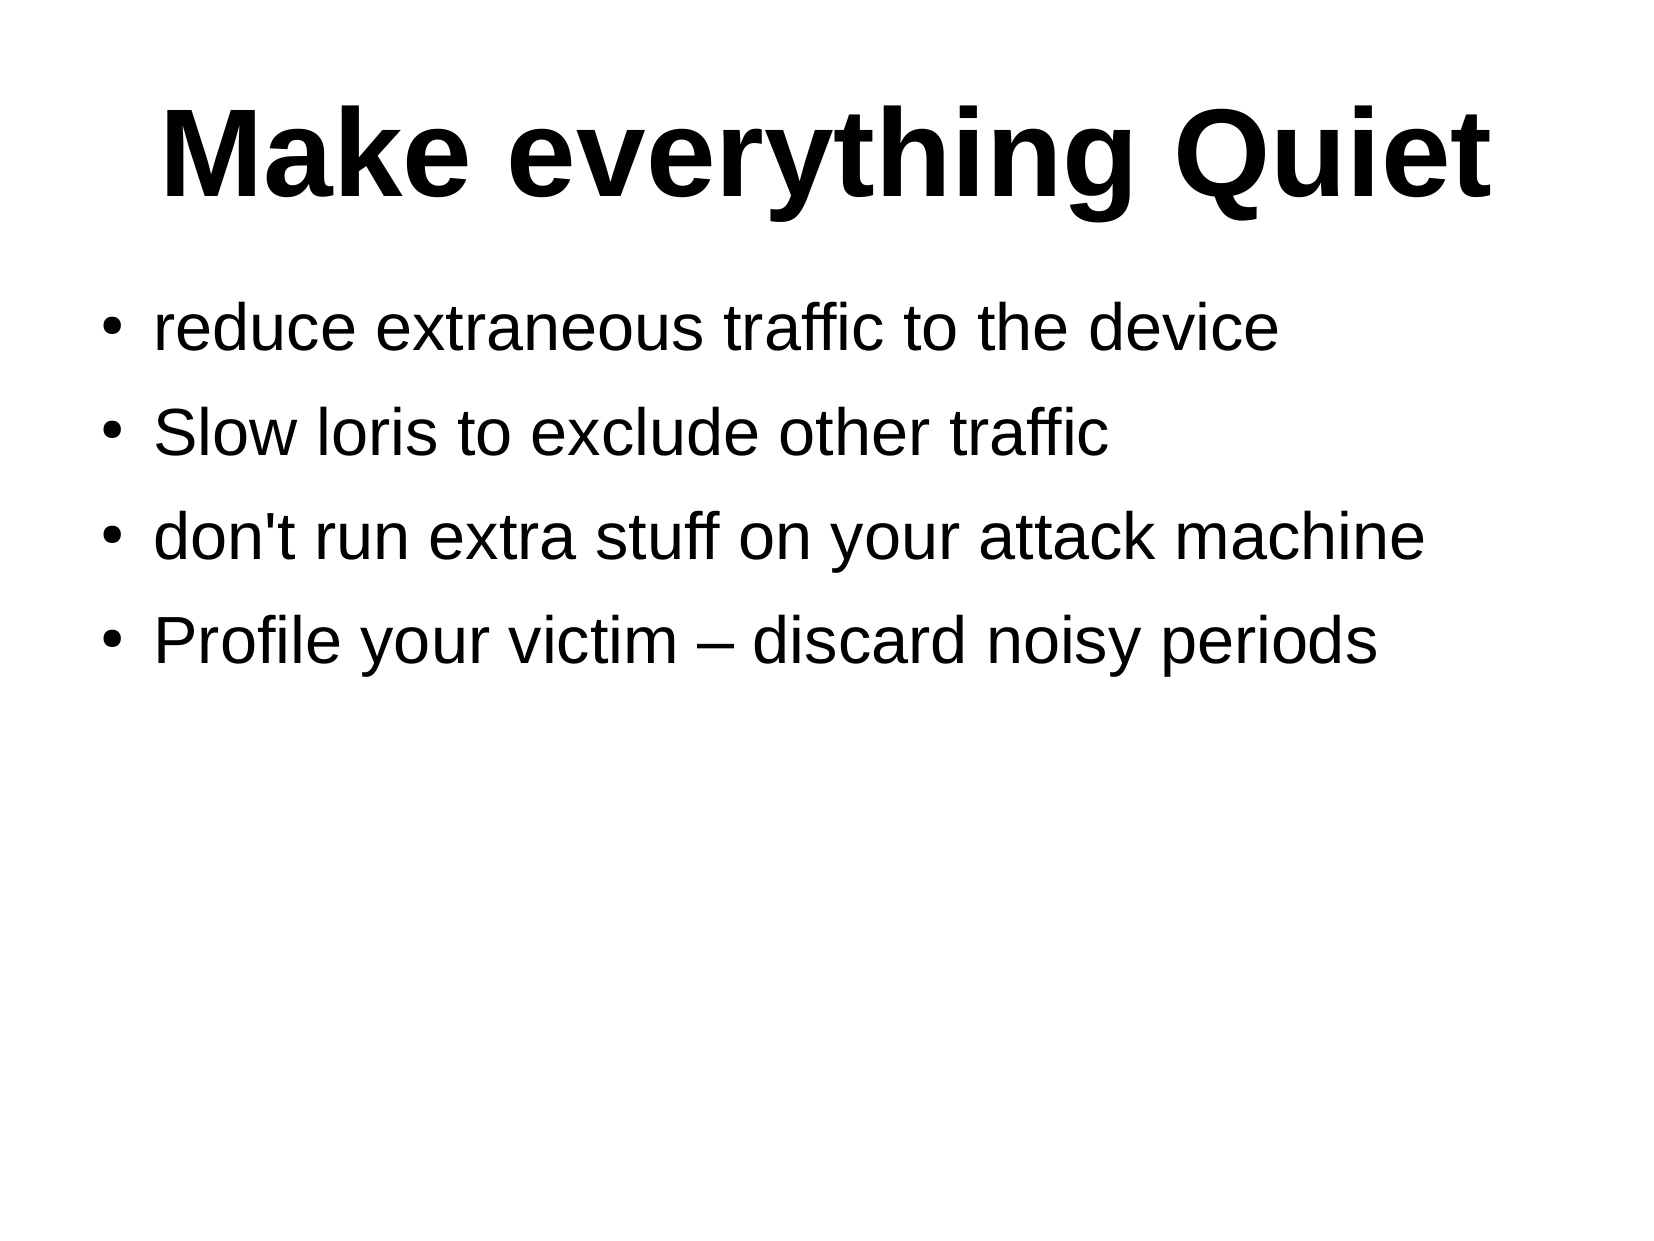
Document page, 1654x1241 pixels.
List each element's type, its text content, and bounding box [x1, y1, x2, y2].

title Make everything Quiet [82, 49, 1571, 257]
list reduce extraneous traffic to the device Slow loris to exclude other traffic don't run extra stuff on your attack machine Profile your victim – discard noisy periods [82, 290, 1571, 1010]
